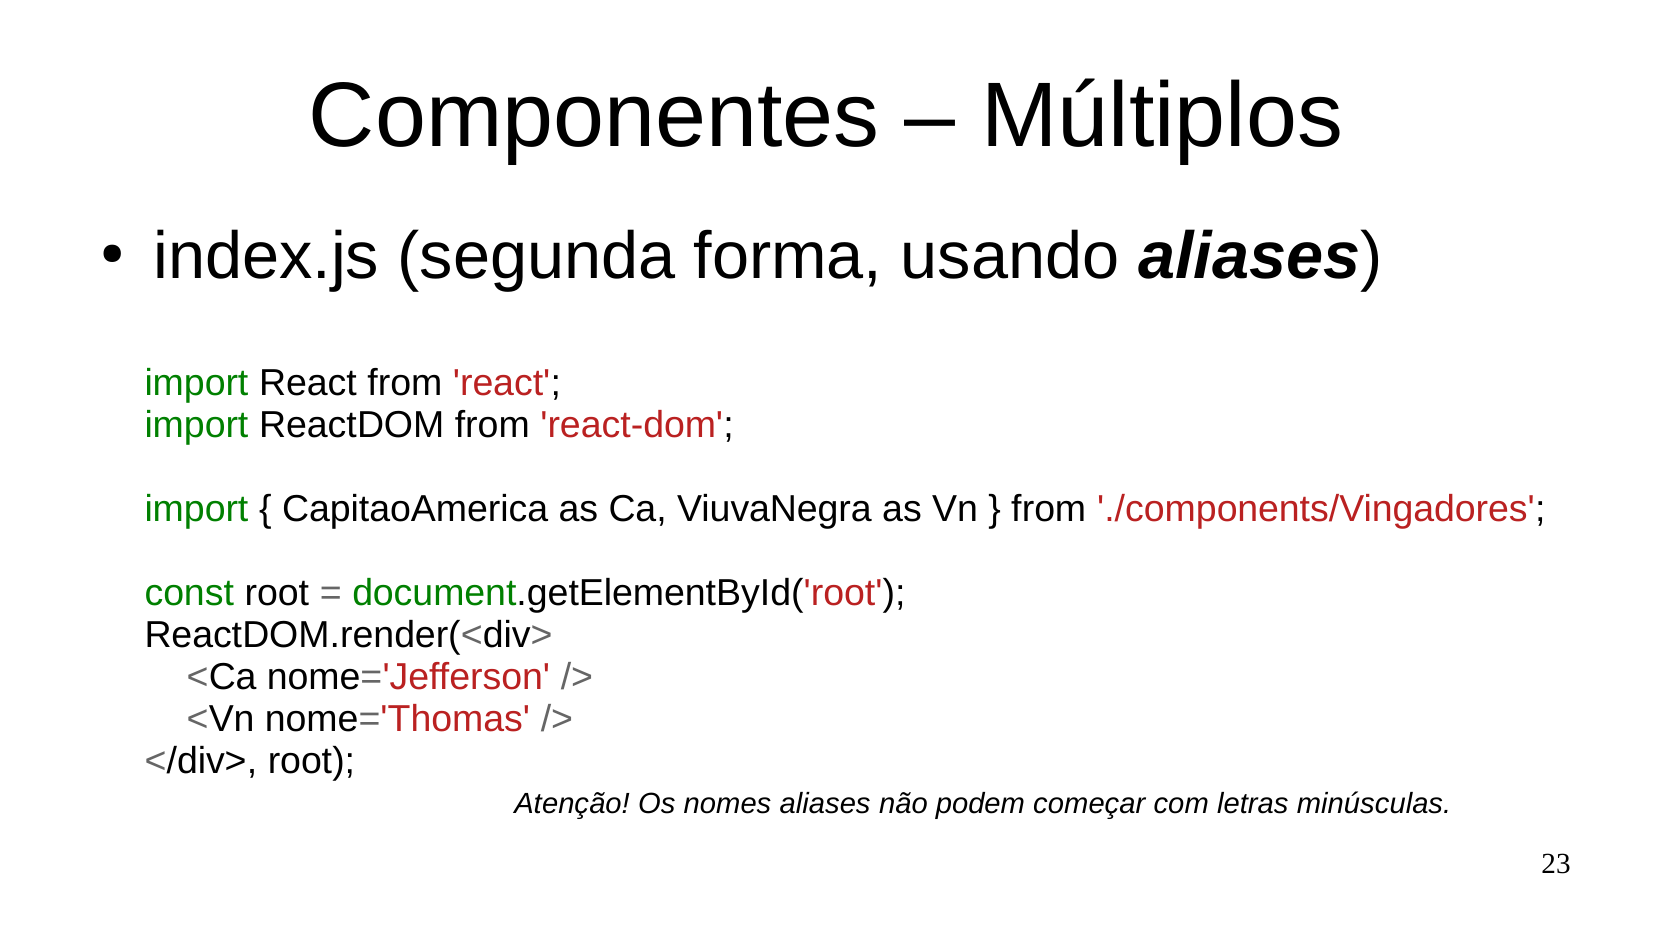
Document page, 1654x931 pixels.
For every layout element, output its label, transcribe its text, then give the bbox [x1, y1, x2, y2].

text_box Atenção! Os nomes aliases não podem começar com letras minúsculas. [499, 779, 1477, 828]
text_box import React from 'react'; import ReactDOM from 'react-dom'; import { CapitaoAmerica as Ca, ViuvaNegra as Vn } from './components/Vingadores'; const root = document.getElementById('root'); ReactDOM.render(<div> <Ca nome='Jefferson' /> <Vn nome='Thomas' /> </div>, root); [129, 354, 1571, 815]
list index.js (segunda forma, usando aliases) [82, 217, 1571, 758]
title Componentes – Múltiplos [82, 37, 1571, 193]
